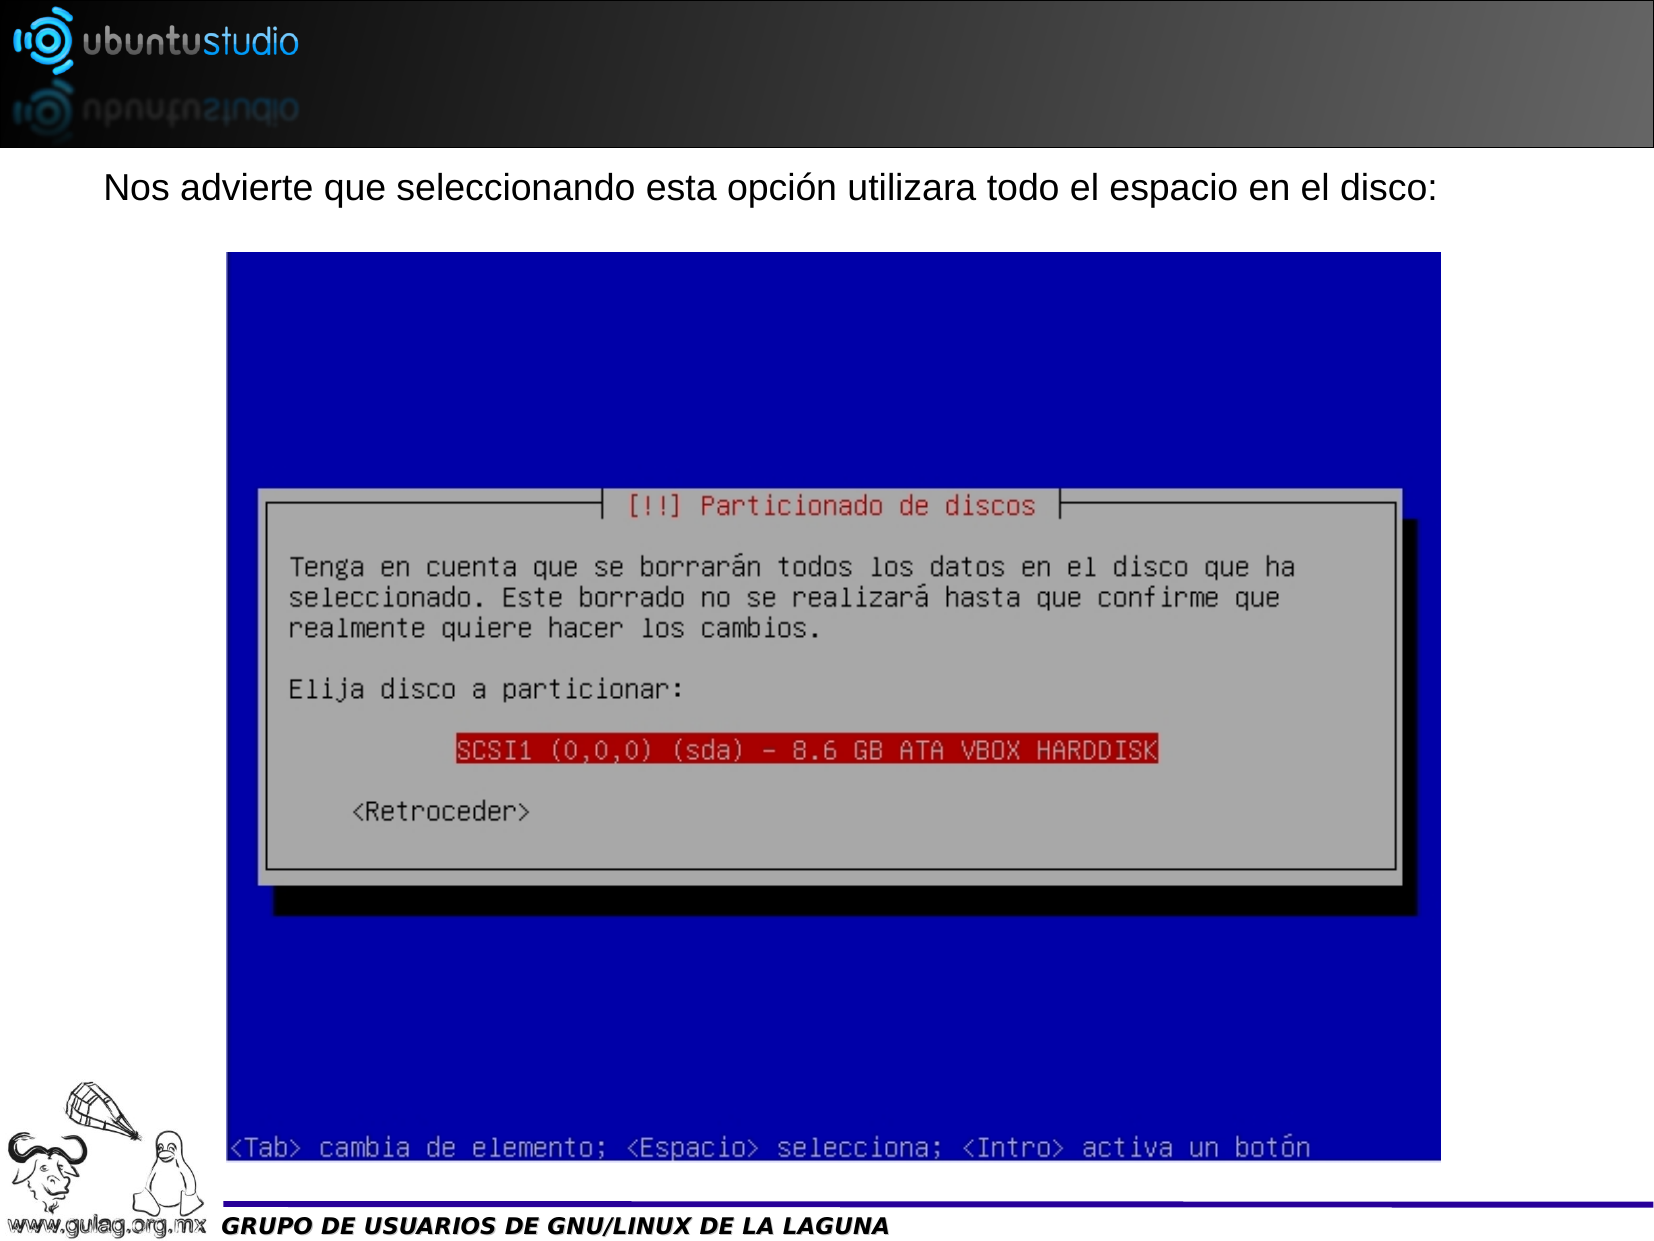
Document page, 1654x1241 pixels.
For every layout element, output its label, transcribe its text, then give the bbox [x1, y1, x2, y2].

picture [5, 1079, 207, 1241]
picture [226, 252, 1441, 1163]
picture [11, 5, 300, 148]
text_box Nos advierte que seleccionando esta opción utilizara todo el espacio en el disco: [88, 159, 1576, 278]
text_box GRUPO DE USUARIOS DE GNU/LINUX DE LA LAGUNA [207, 1205, 906, 1241]
text_box [0, 0, 1654, 148]
